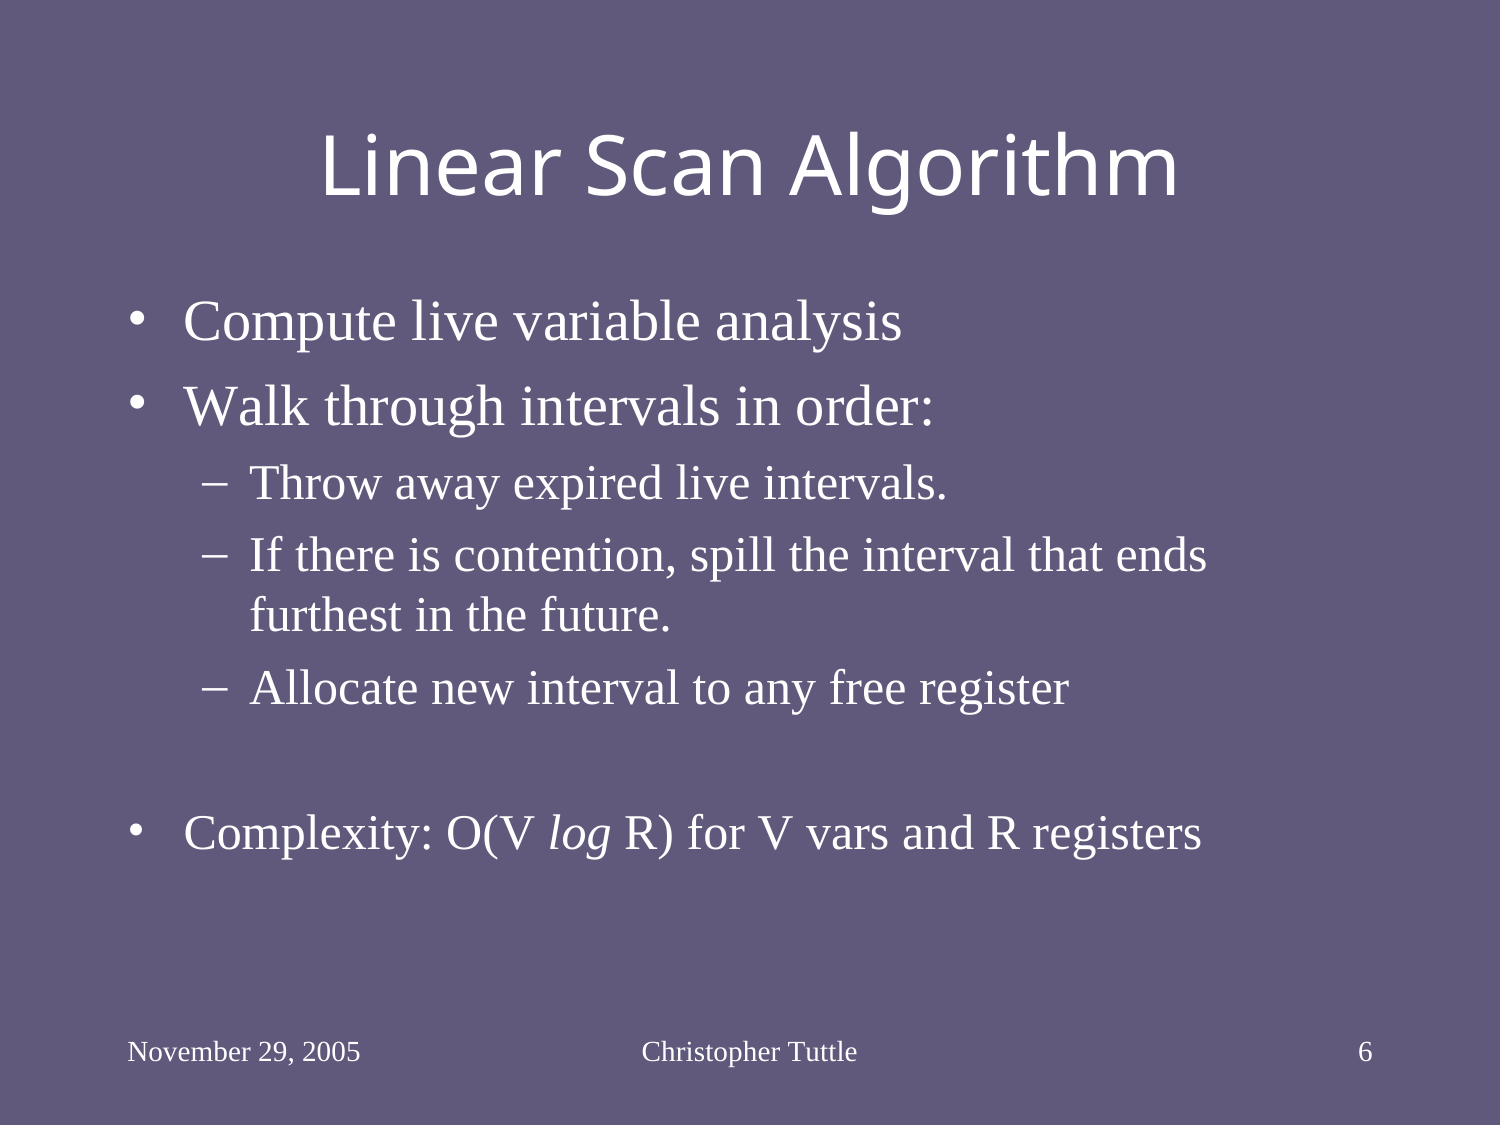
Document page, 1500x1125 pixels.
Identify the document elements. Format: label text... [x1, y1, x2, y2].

list Compute live variable analysis Walk through intervals in order: Throw away expired live intervals. If there is contention, spill the interval that ends furthest in the future. Allocate new interval to any free register Complexity: O(V log R) for V vars and R registers [112, 275, 1388, 1000]
title Linear Scan Algorithm [112, 87, 1388, 238]
